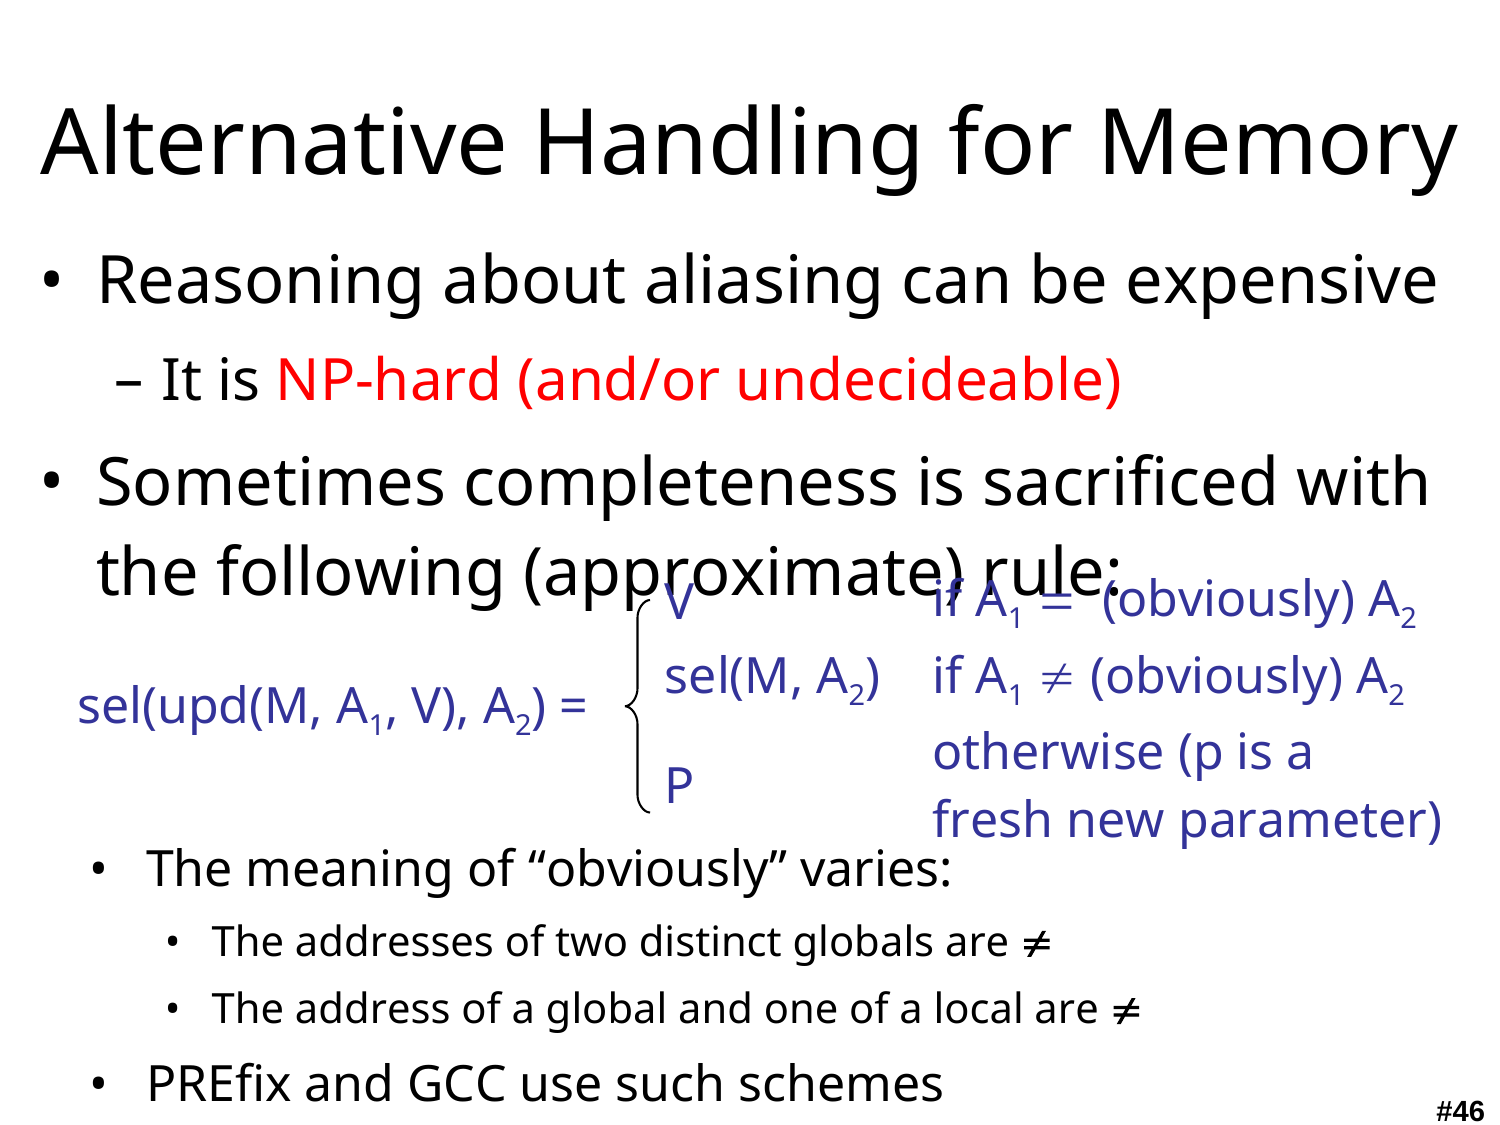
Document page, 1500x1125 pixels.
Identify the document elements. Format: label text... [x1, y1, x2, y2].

text_box sel(upd(M, A1, V), A2) = [62, 562, 650, 852]
text_box The meaning of “obviously” varies: The addresses of two distinct globals are  The address of a global and one of a local are  PREfix and GCC use such schemes [75, 824, 1438, 1100]
text_box V [650, 562, 918, 637]
text_box otherwise (p is a fresh new parameter) [918, 717, 1463, 852]
text_box P [650, 717, 918, 824]
title Alternative Handling for Memory [24, 45, 1476, 224]
list Reasoning about aliasing can be expensive It is NP-hard (and/or undecideable) Sometimes completeness is sacrificed with the following (approximate) rule: [24, 224, 1476, 572]
text_box sel(upd(M, A1, V), A2) = [631, 602, 650, 811]
text_box if A1  (obviously) A2 [918, 637, 1463, 717]
text_box sel(M, A2) [650, 637, 918, 717]
text_box if A1 (obviously) A2 [918, 562, 1463, 637]
